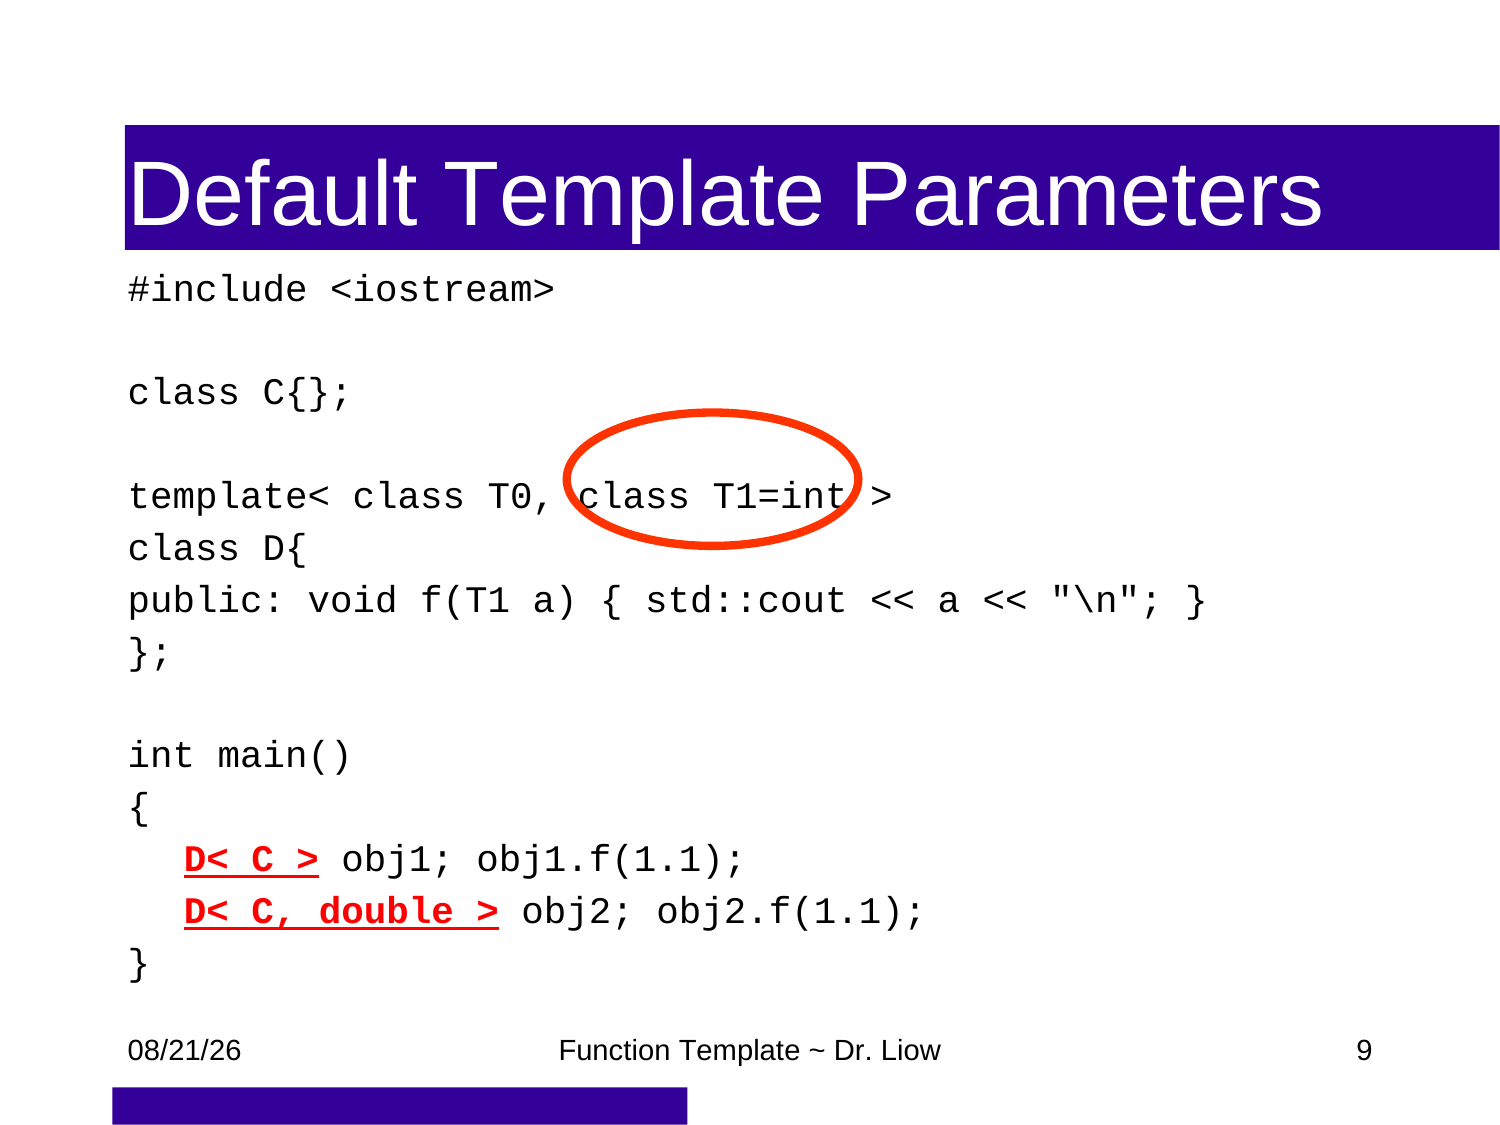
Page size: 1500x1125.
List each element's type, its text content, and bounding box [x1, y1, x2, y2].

list #include <iostream> class C{}; template< class T0, class T1=int > class D{ public: void f(T1 a) { std::cout << a << "\n"; } }; int main() { D< C > obj1; obj1.f(1.1); D< C, double > obj2; obj2.f(1.1); } [112, 262, 1388, 1001]
title Default Template Parameters [112, 99, 1388, 262]
